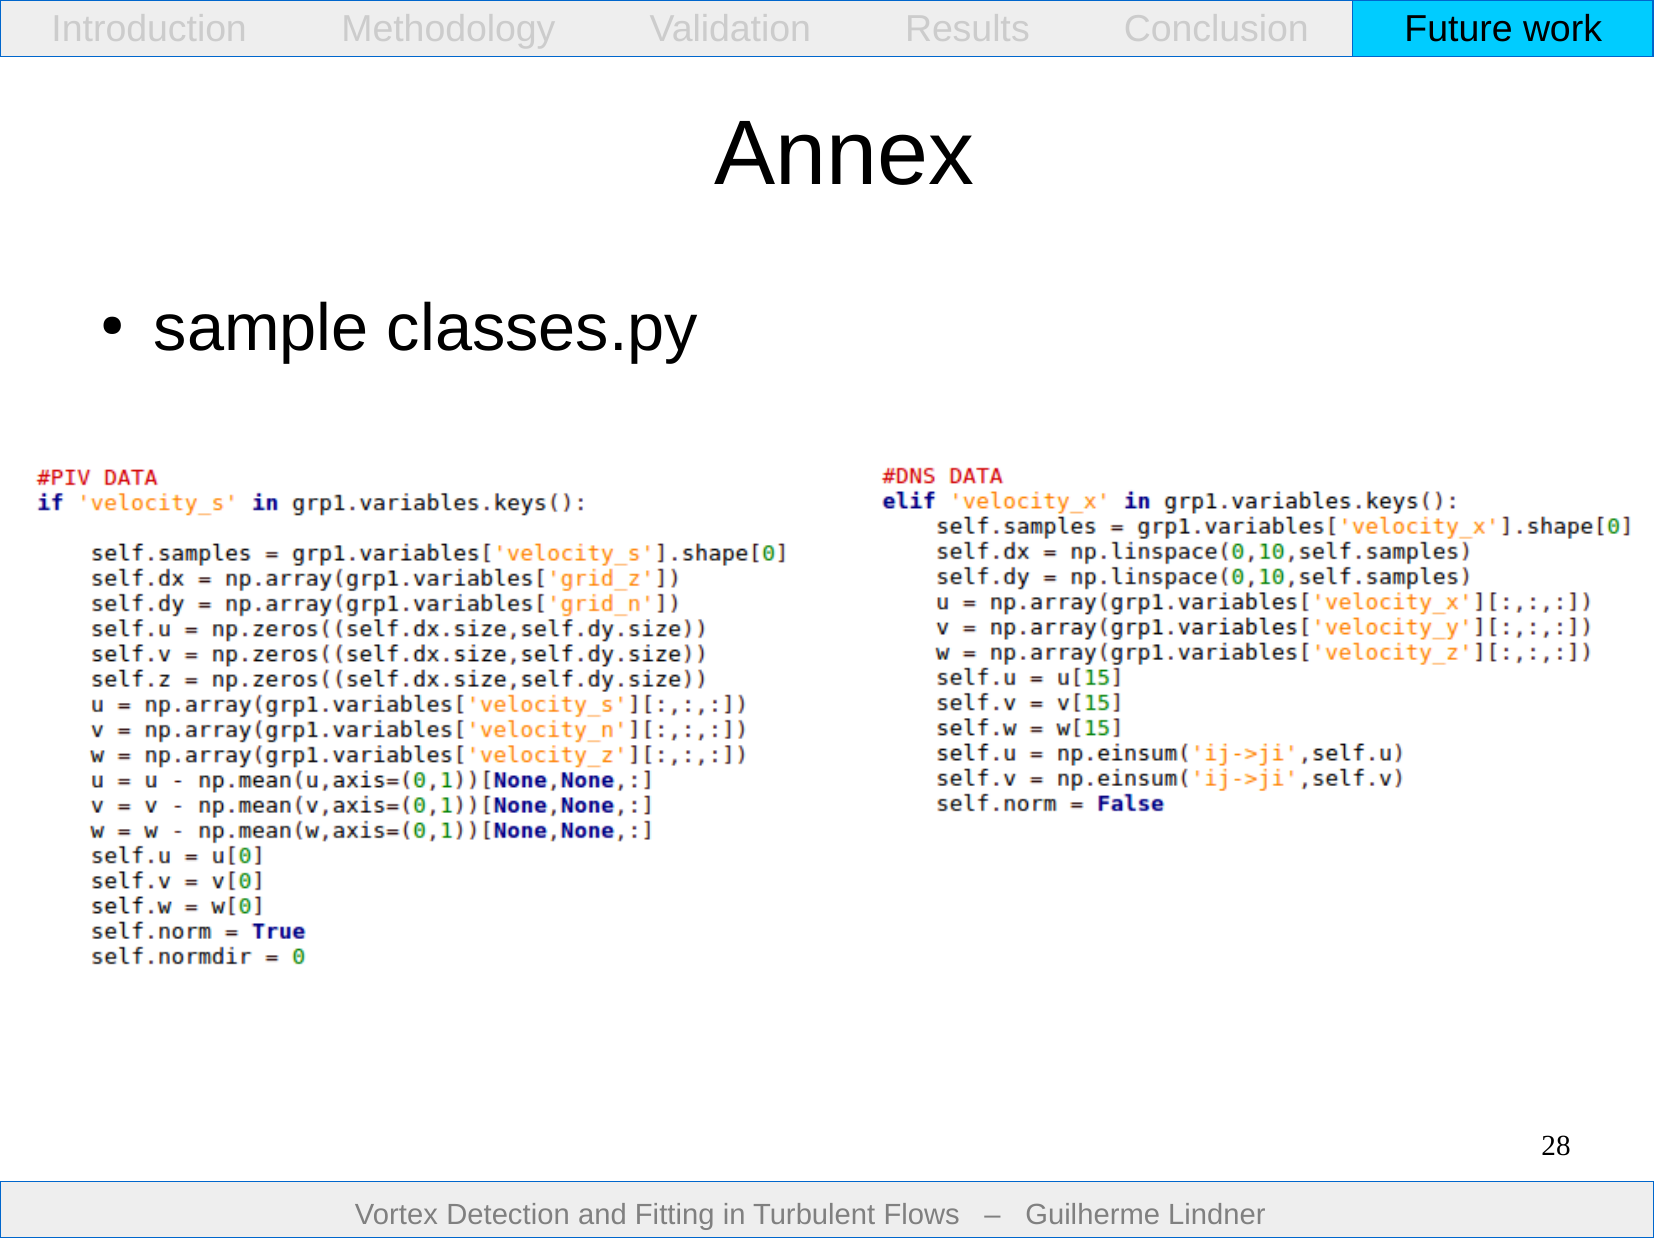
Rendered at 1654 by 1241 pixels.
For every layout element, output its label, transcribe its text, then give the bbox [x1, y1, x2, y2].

picture [876, 460, 1651, 828]
list sample classes.py [82, 290, 1571, 1010]
text_box [0, 1181, 1654, 1238]
title Annex [82, 57, 1571, 257]
text_box Vortex Detection and Fitting in Turbulent Flows – Guilherme Lindner [340, 1190, 1314, 1241]
text_box Introduction Methodology Validation Results Conclusion Future work [0, 0, 1654, 57]
picture [29, 460, 801, 981]
